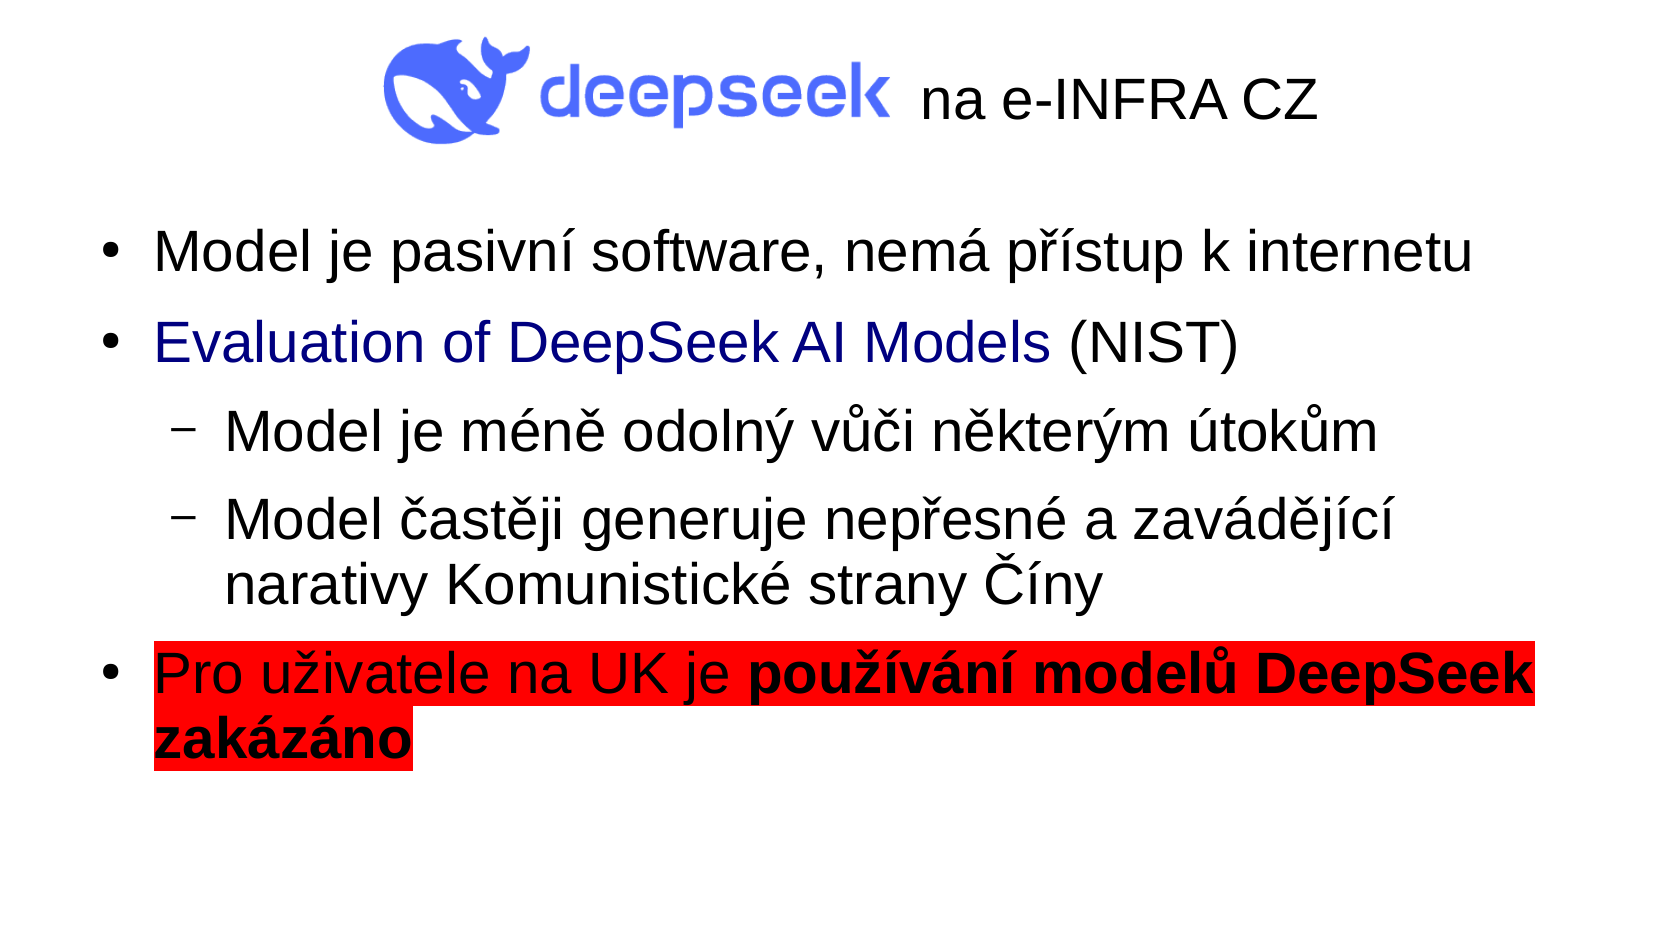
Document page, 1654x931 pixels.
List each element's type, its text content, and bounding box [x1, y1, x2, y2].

text_box na e-INFRA CZ [905, 58, 1358, 204]
picture [349, 4, 925, 184]
subtitle Model je pasivní software, nemá přístup k internetu Evaluation of DeepSeek AI Models (NIST) Model je méně odolný vůči některým útokům Model častěji generuje nepřesné a zavádějící narativy Komunistické strany Číny Pro uživatele na UK je používání modelů DeepSeek zakázáno [82, 127, 1571, 860]
